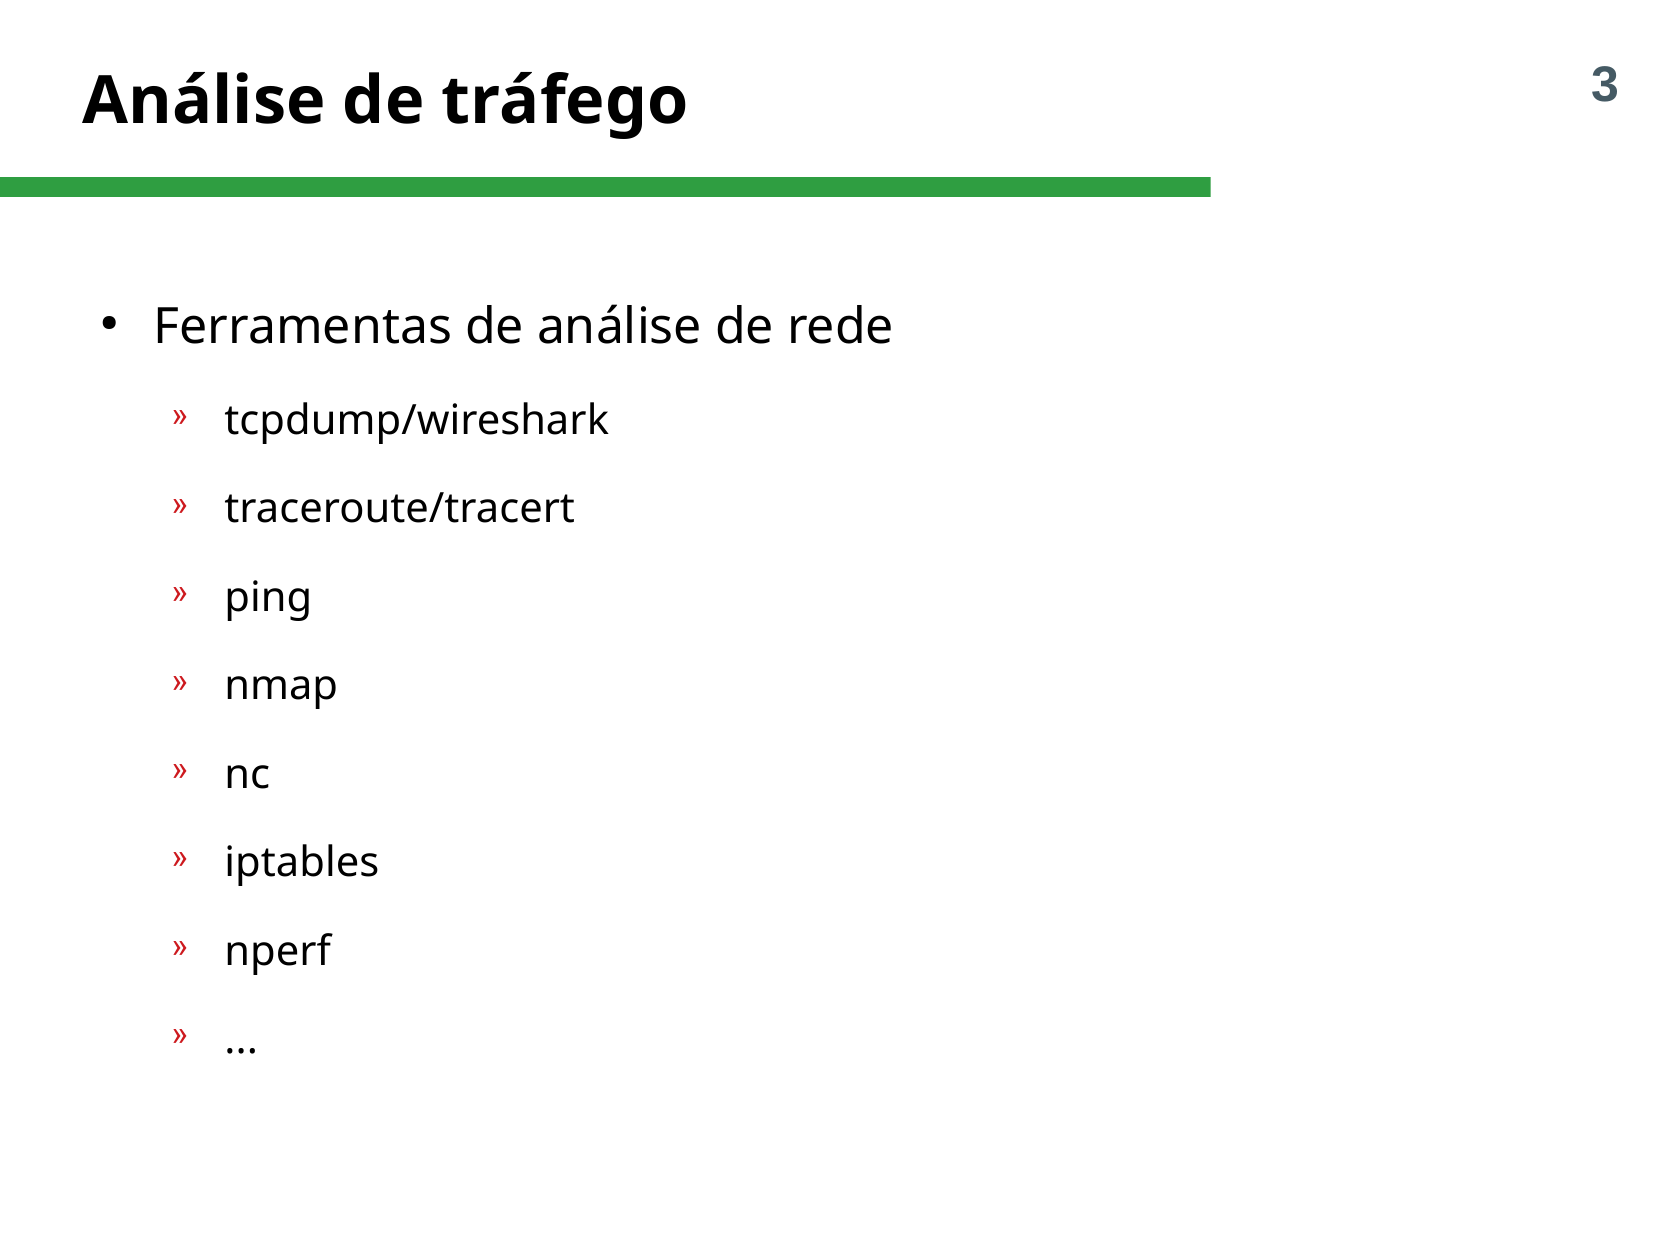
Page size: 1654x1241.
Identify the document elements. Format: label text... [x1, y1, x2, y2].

list Ferramentas de análise de rede tcpdump/wireshark traceroute/tracert ping nmap nc iptables nperf ... [82, 290, 1571, 1216]
title Análise de tráfego [82, 0, 1152, 202]
